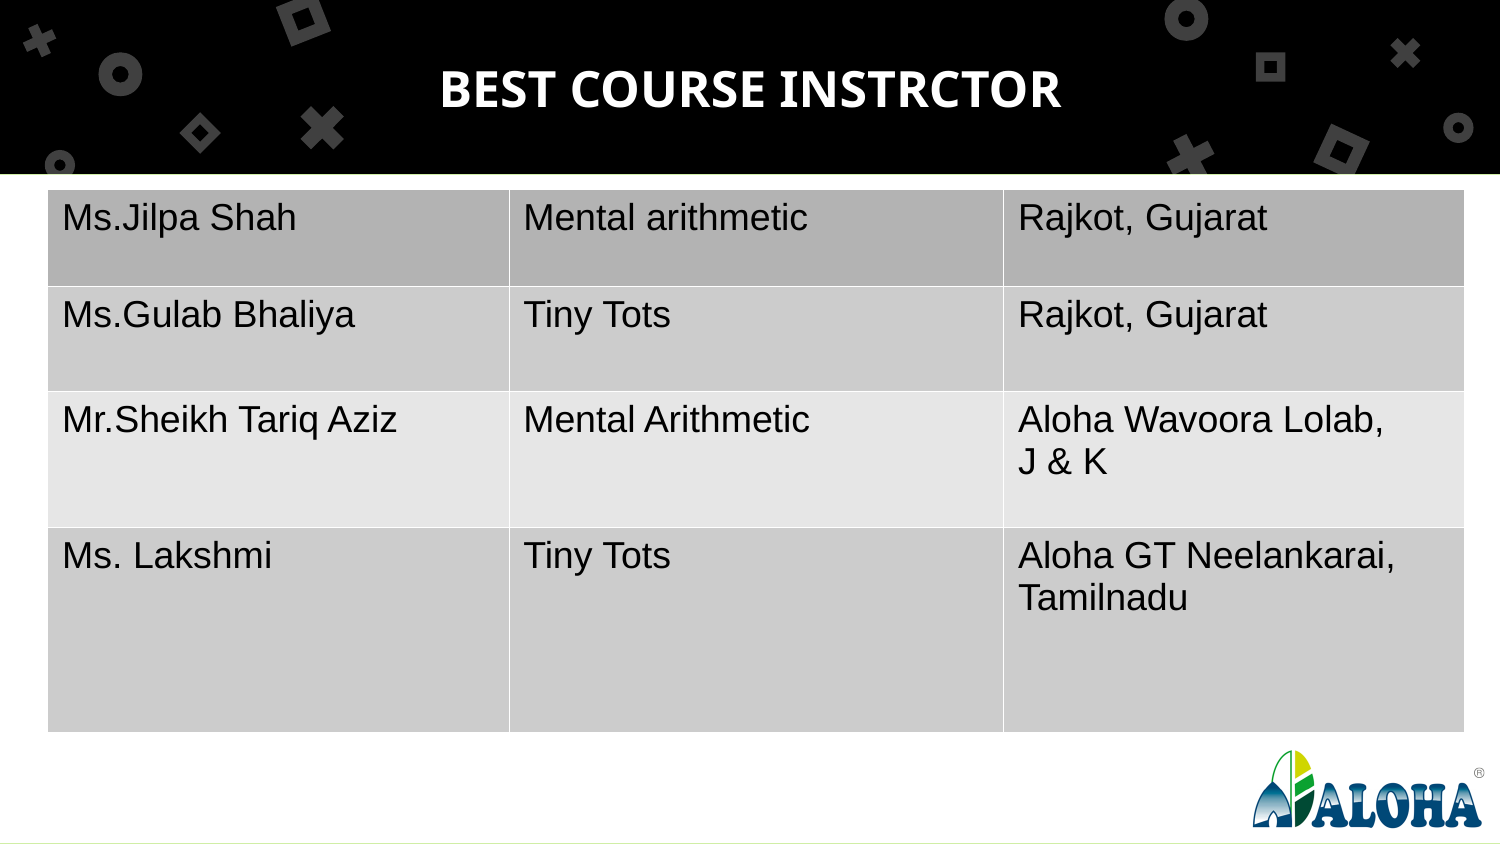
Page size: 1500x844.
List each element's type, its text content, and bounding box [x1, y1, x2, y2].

table_header Mental arithmetic [510, 190, 1003, 286]
table_cell Rajkot, Gujarat [1004, 287, 1464, 391]
table_header Rajkot, Gujarat [1004, 190, 1464, 286]
table_cell Aloha Wavoora Lolab, J & K [1004, 392, 1464, 527]
table_cell Mr.Sheikh Tariq Aziz [48, 392, 509, 527]
table_cell Aloha GT Neelankarai, Tamilnadu [1004, 528, 1464, 732]
table_cell Ms.Gulab Bhaliya [48, 287, 509, 391]
table_cell Tiny Tots [510, 287, 1003, 391]
text_box BEST COURSE INSTRCTOR [75, 0, 1425, 175]
table_cell Tiny Tots [510, 528, 1003, 732]
table_cell Mental Arithmetic [510, 392, 1003, 527]
table_header Ms.Jilpa Shah [48, 190, 509, 286]
picture [1245, 744, 1489, 836]
table_cell Ms. Lakshmi [48, 528, 509, 732]
